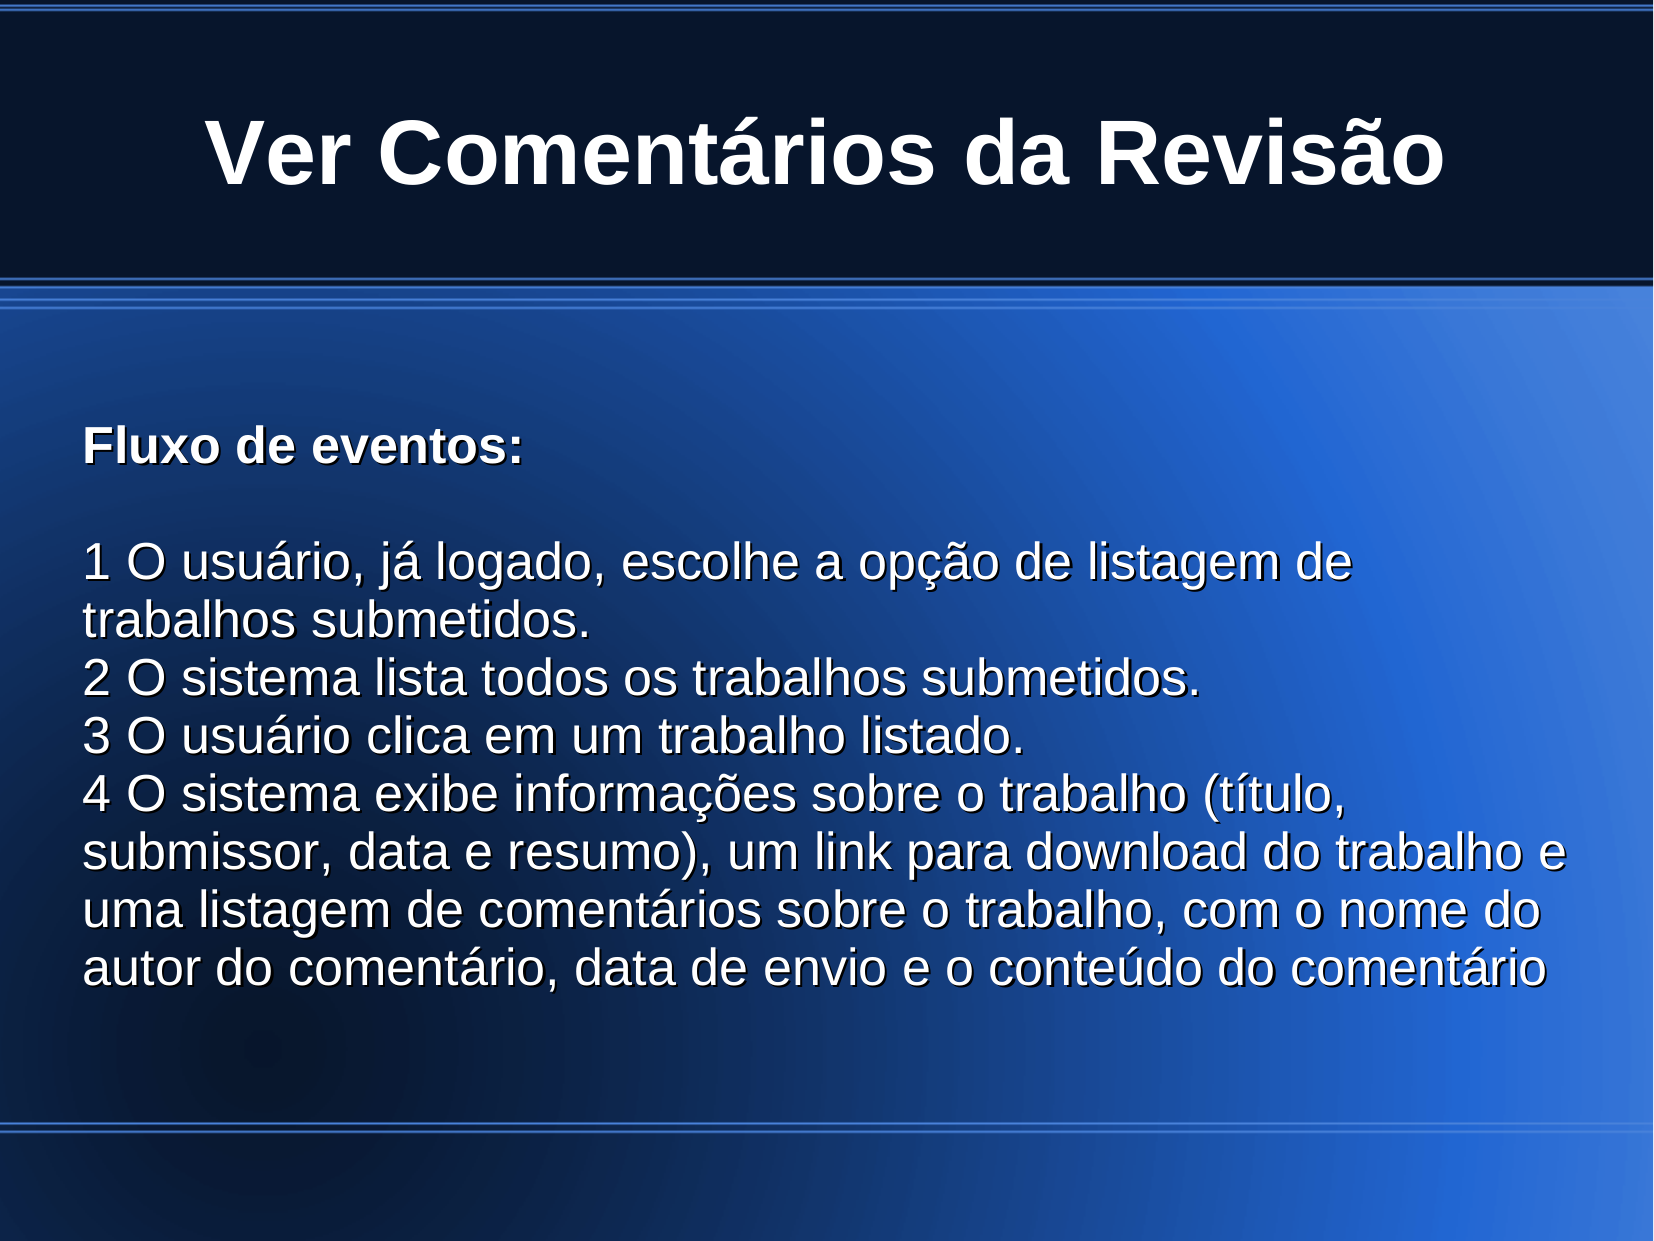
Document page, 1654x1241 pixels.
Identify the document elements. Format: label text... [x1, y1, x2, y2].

subtitle Fluxo de eventos: 1 O usuário, já logado, escolhe a opção de listagem de trabalhos submetidos. 2 O sistema lista todos os trabalhos submetidos. 3 O usuário clica em um trabalho listado. 4 O sistema exibe informações sobre o trabalho (título, submissor, data e resumo), um link para download do trabalho e uma listagem de comentários sobre o trabalho, com o nome do autor do comentário, data de envio e o conteúdo do comentário [82, 355, 1571, 1058]
picture [0, 0, 1654, 1241]
title Ver Comentários da Revisão [82, 49, 1571, 257]
